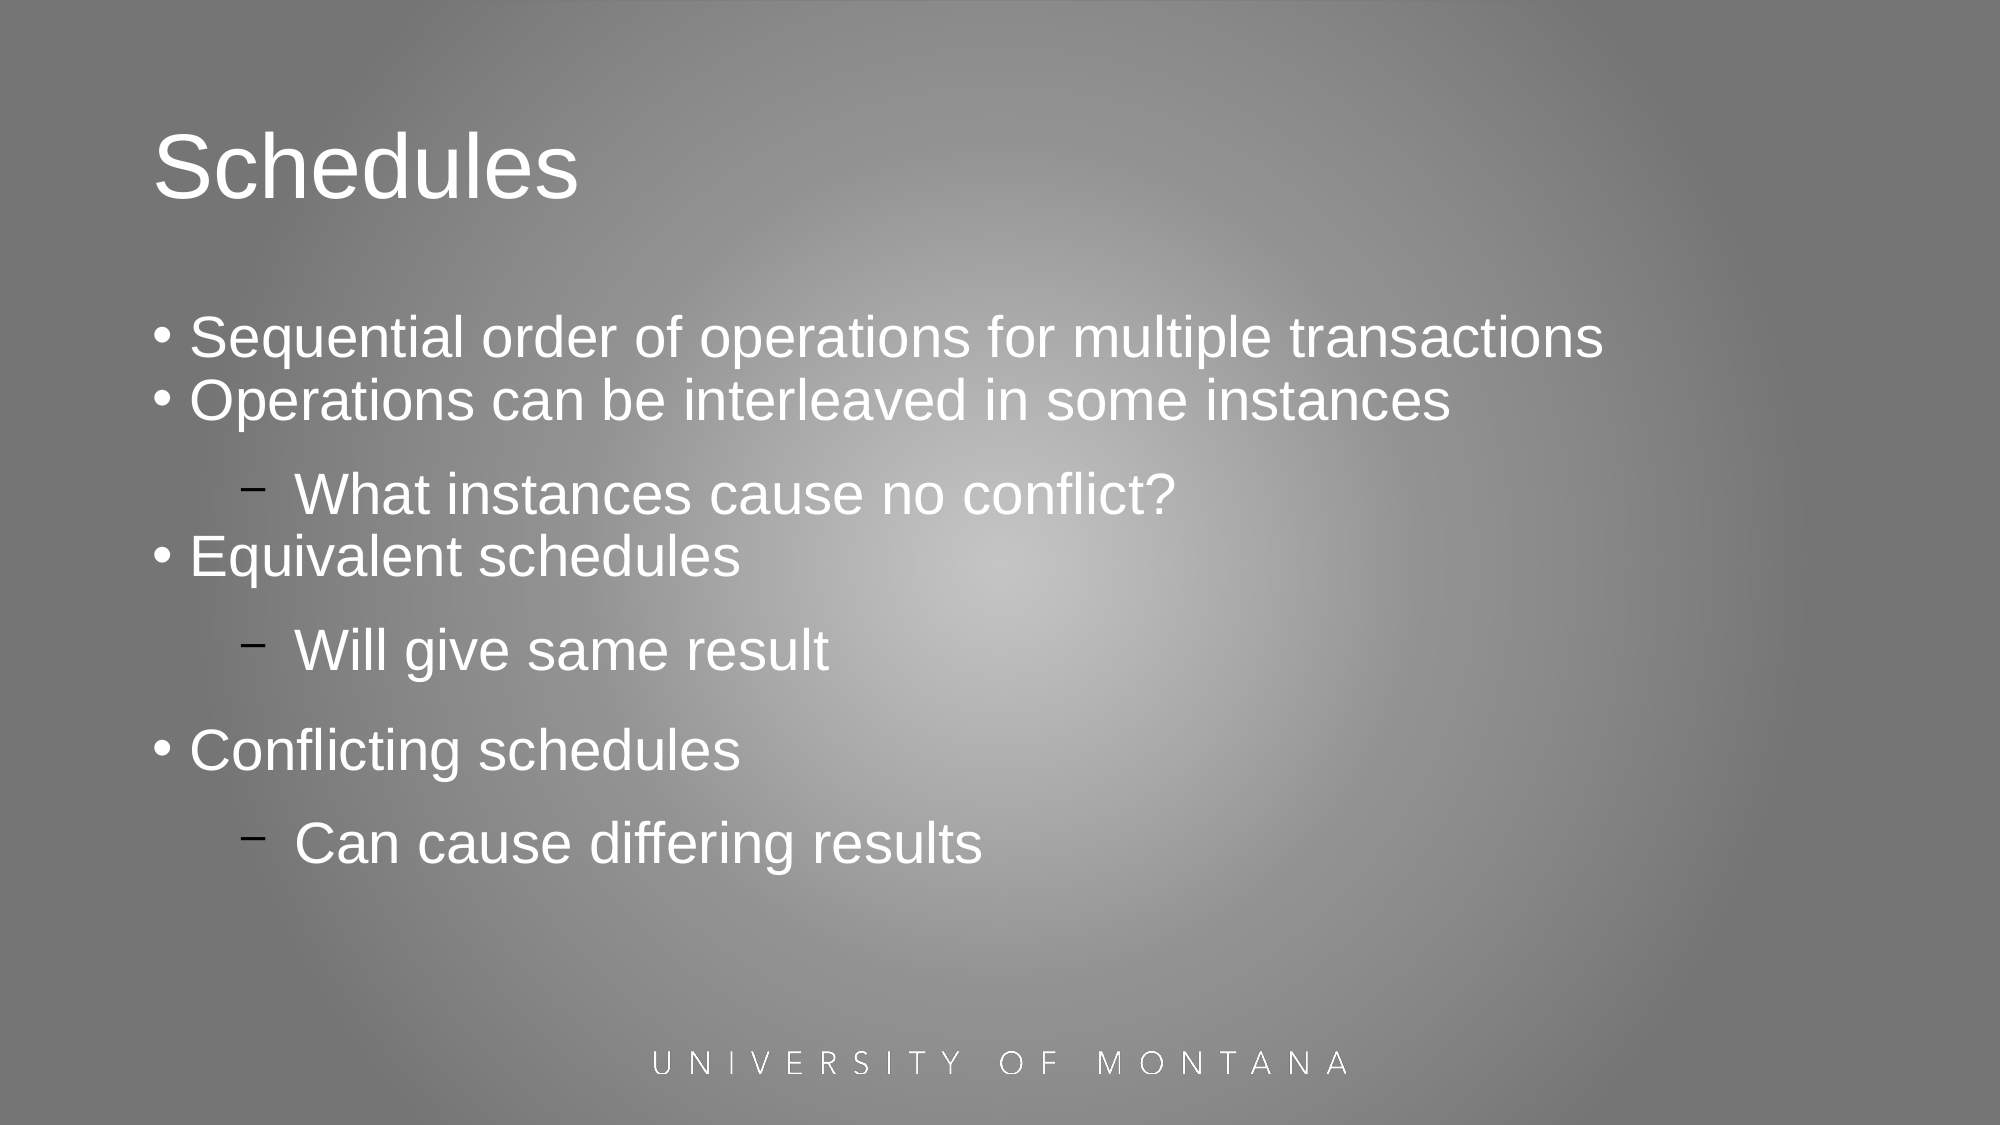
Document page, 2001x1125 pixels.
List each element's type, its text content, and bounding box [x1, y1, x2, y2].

picture [0, 0, 2000, 1125]
title Schedules [137, 59, 1863, 278]
list Sequential order of operations for multiple transactions Operations can be interleaved in some instances What instances cause no conflict? Equivalent schedules Will give same result Conflicting schedules Can cause differing results [137, 299, 1863, 1014]
